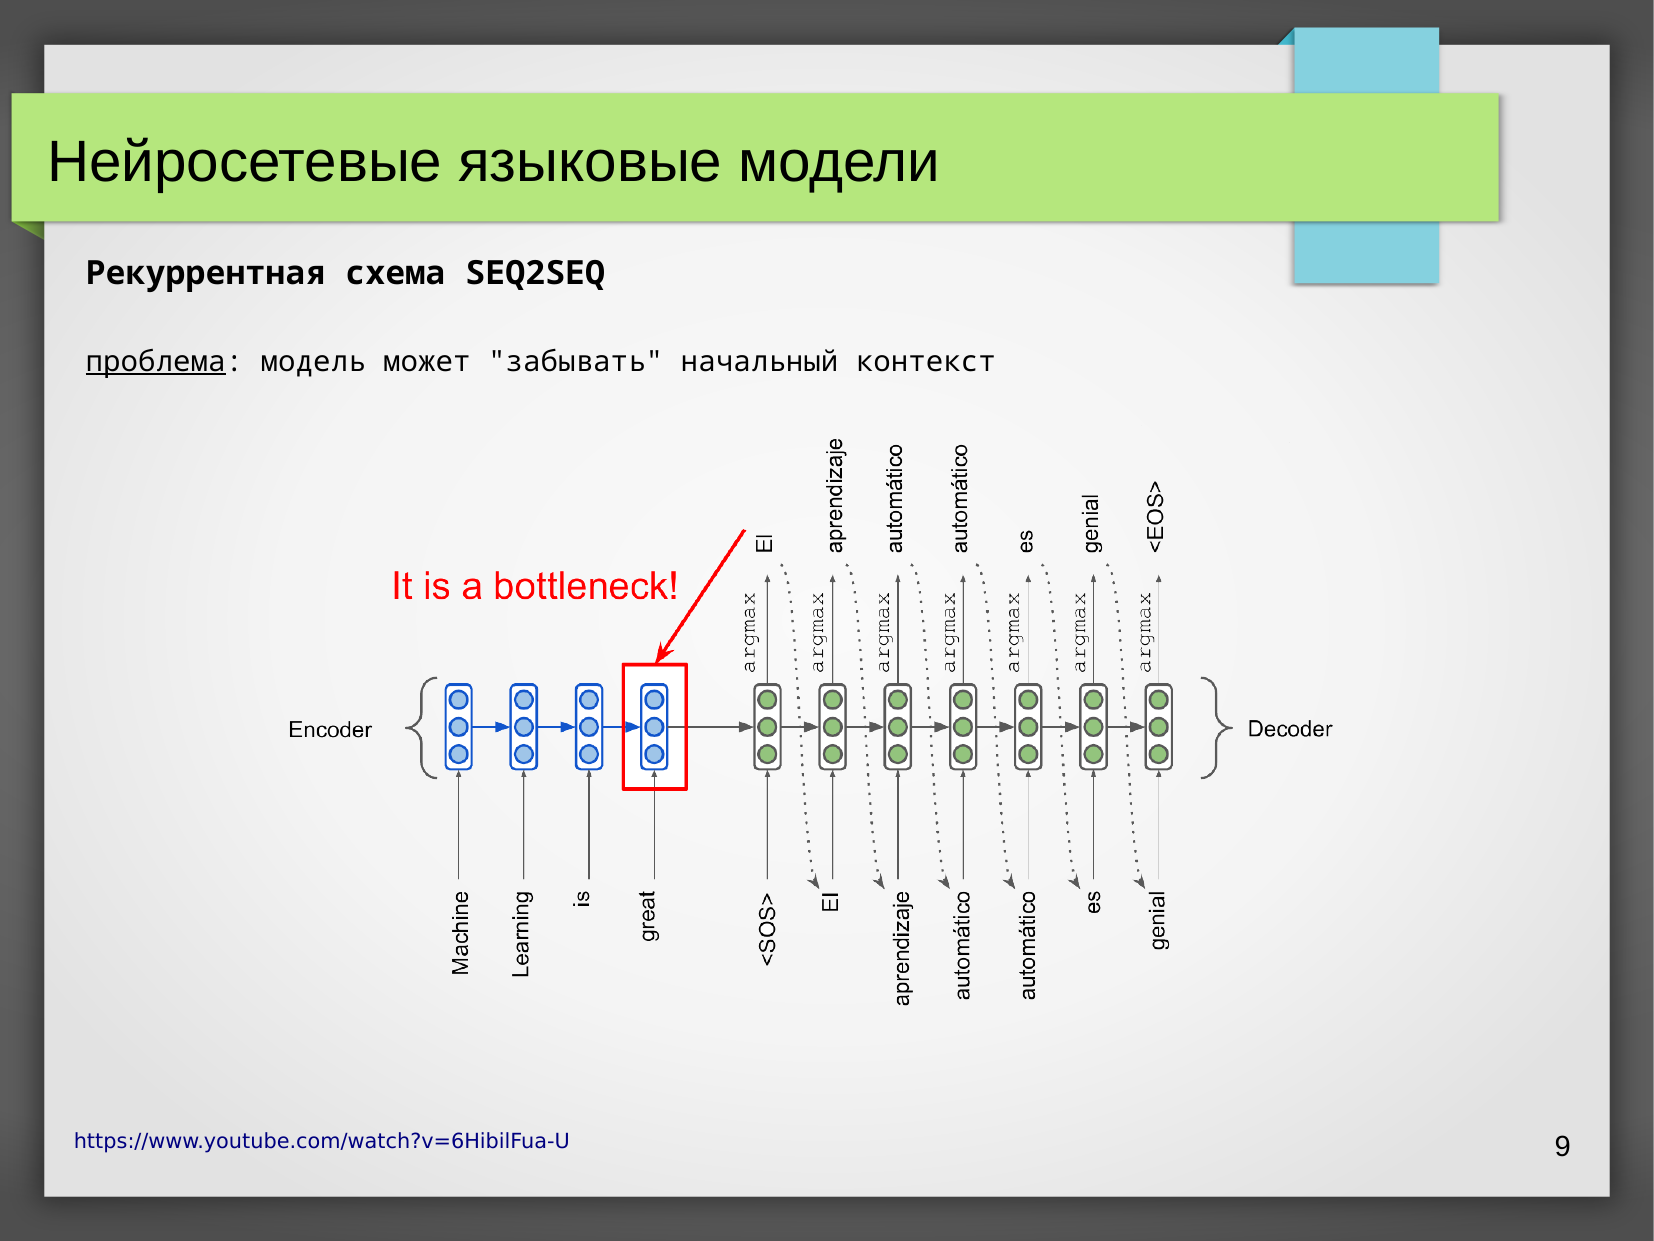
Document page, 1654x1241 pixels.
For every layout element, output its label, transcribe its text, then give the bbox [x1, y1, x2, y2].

text_box Рекуррентная схема SEQ2SEQ проблема: модель может "забывать" начальный контекст [70, 241, 1193, 407]
text_box https://www.youtube.com/watch?v=6HibilFua-U [59, 1122, 603, 1182]
title Нейросетевые языковые модели [47, 121, 1241, 201]
picture [0, 0, 1654, 1241]
